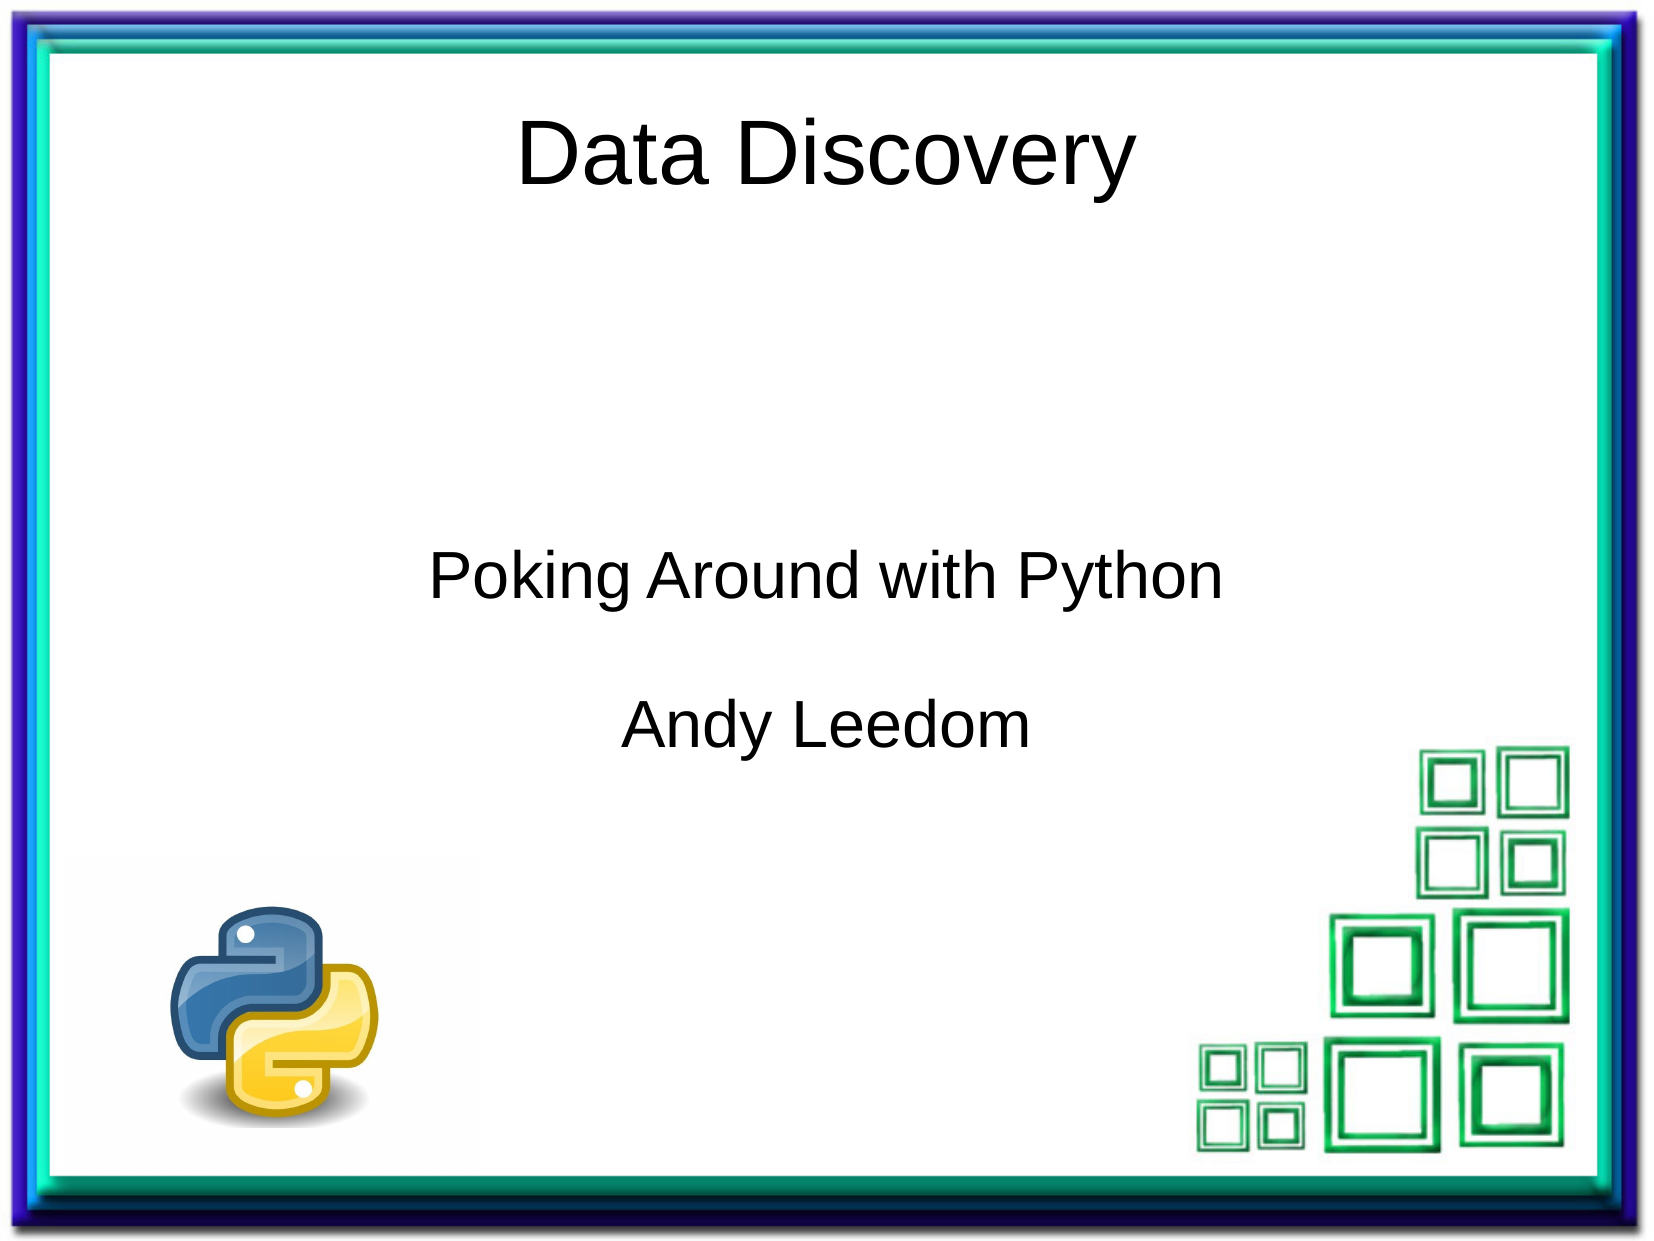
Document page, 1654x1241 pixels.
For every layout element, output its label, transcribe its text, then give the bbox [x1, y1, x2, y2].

subtitle Poking Around with Python Andy Leedom [82, 290, 1571, 1010]
title Data Discovery [82, 49, 1571, 257]
picture [0, 0, 1654, 1241]
